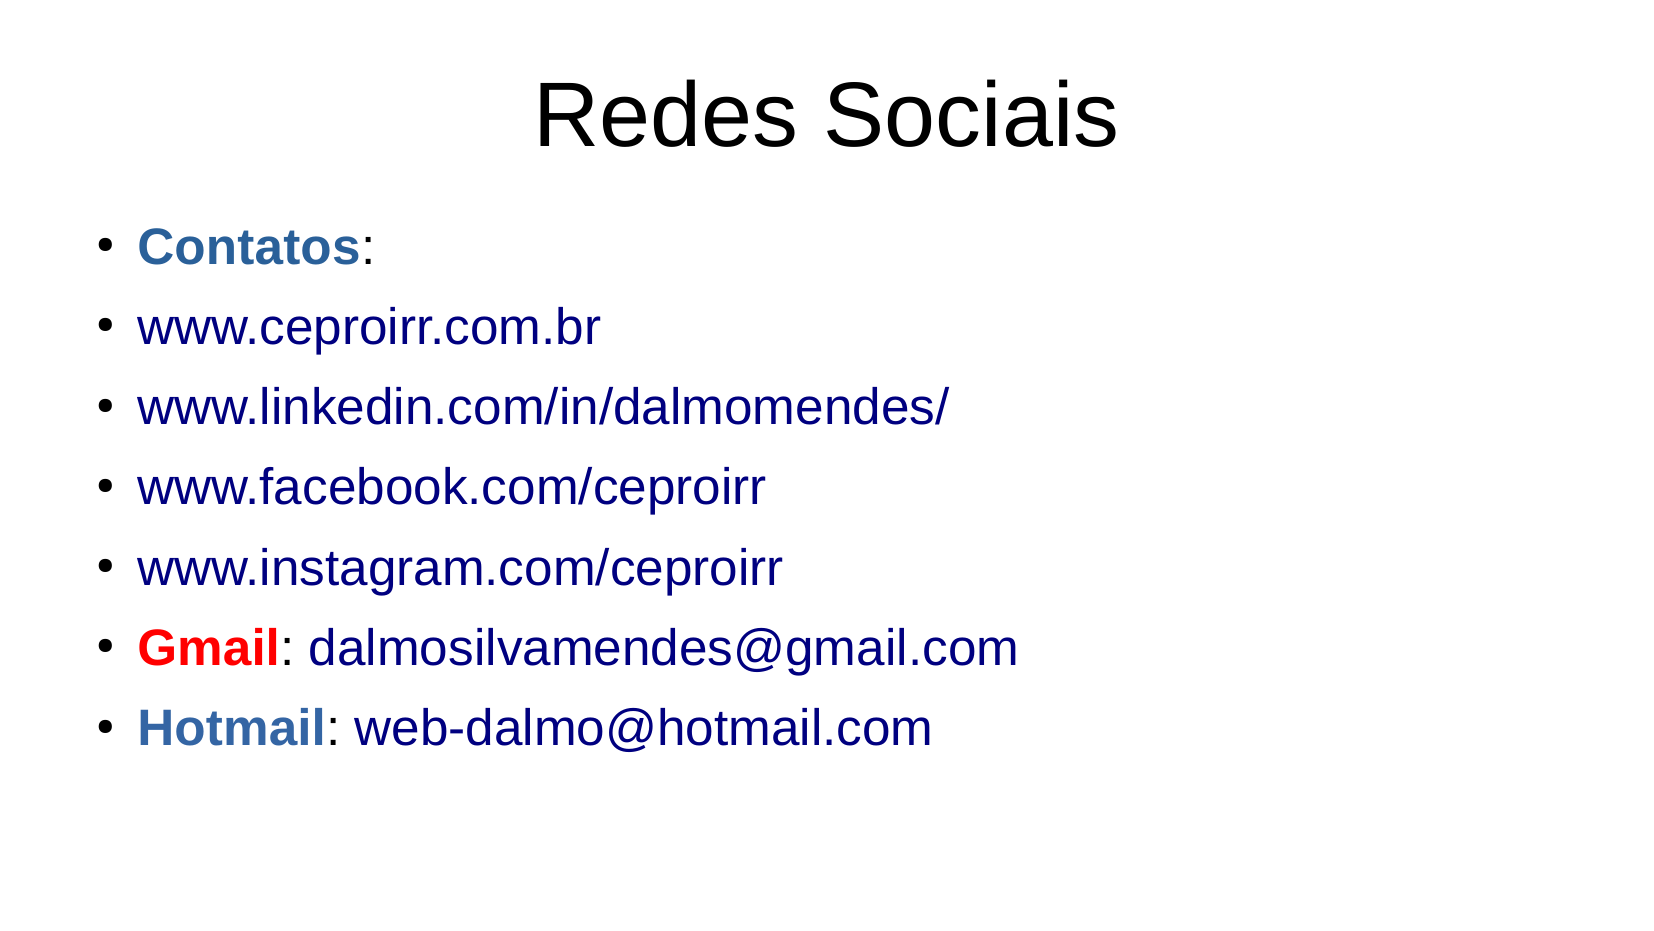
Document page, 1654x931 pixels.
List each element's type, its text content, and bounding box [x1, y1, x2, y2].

list Contatos: www.ceproirr.com.br www.linkedin.com/in/dalmomendes/ www.facebook.com/ceproirr www.instagram.com/ceproirr Gmail: dalmosilvamendes@gmail.com Hotmail: web-dalmo@hotmail.com [82, 217, 1571, 758]
title Redes Sociais [82, 37, 1571, 193]
